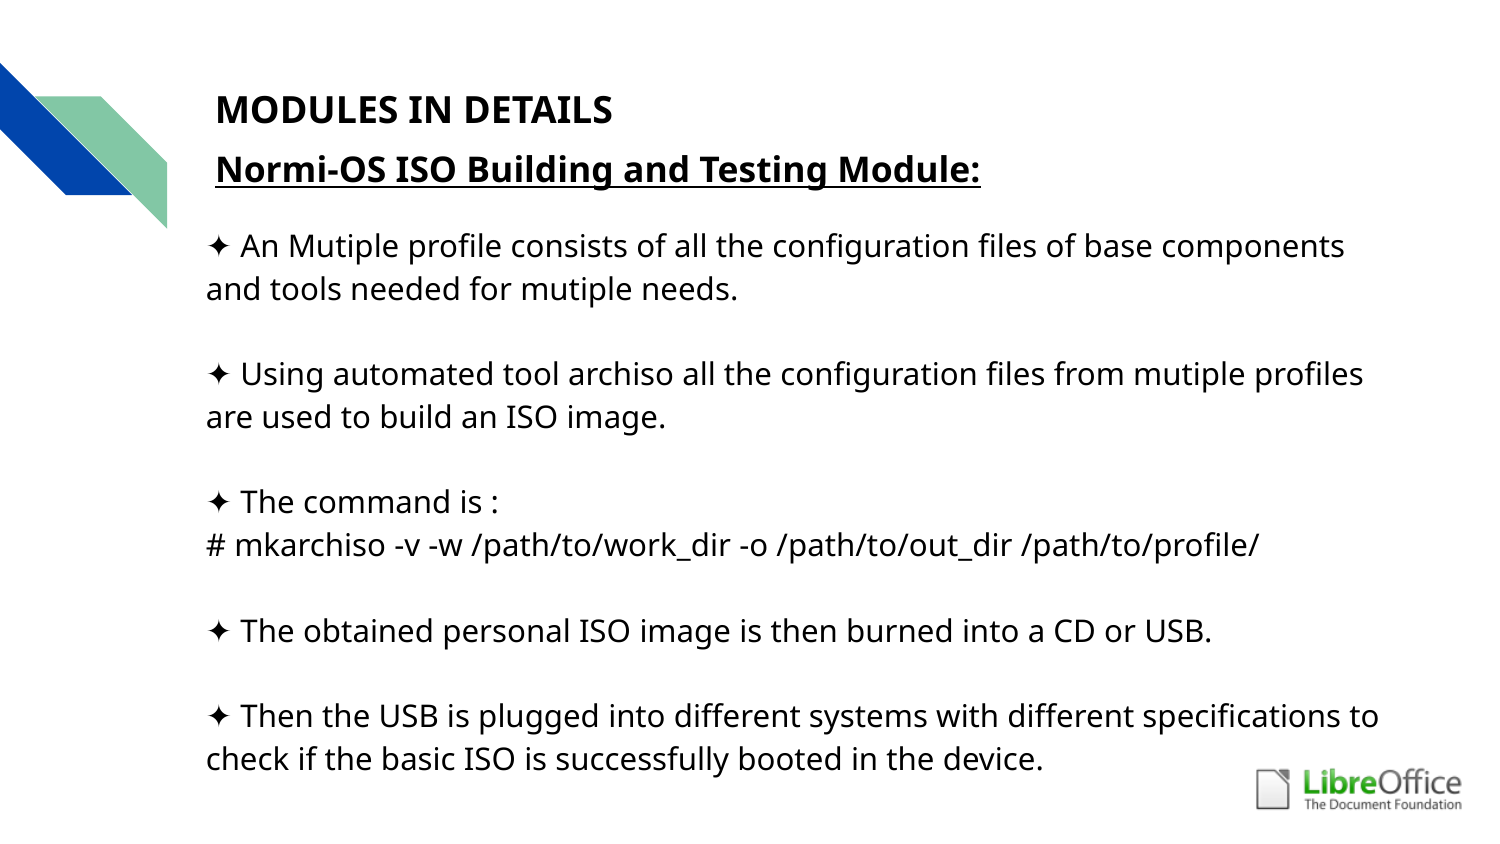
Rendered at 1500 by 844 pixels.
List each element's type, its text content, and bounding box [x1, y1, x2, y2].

text_box Normi-OS ISO Building and Testing Module: [200, 140, 1057, 202]
text_box MODULES IN DETAILS [200, 78, 1234, 141]
text_box ✦ An Mutiple profile consists of all the configuration files of base components and tools needed for mutiple needs. ✦ Using automated tool archiso all the configuration files from mutiple profiles are used to build an ISO image. ✦ The command is : # mkarchiso -v -w /path/to/work_dir -o /path/to/out_dir /path/to/profile/ ✦ The obtained personal ISO image is then burned into a CD or USB. ✦ Then the USB is plugged into different systems with different specifications to check if the basic ISO is successfully booted in the device. [191, 216, 1407, 738]
picture [1240, 751, 1477, 827]
